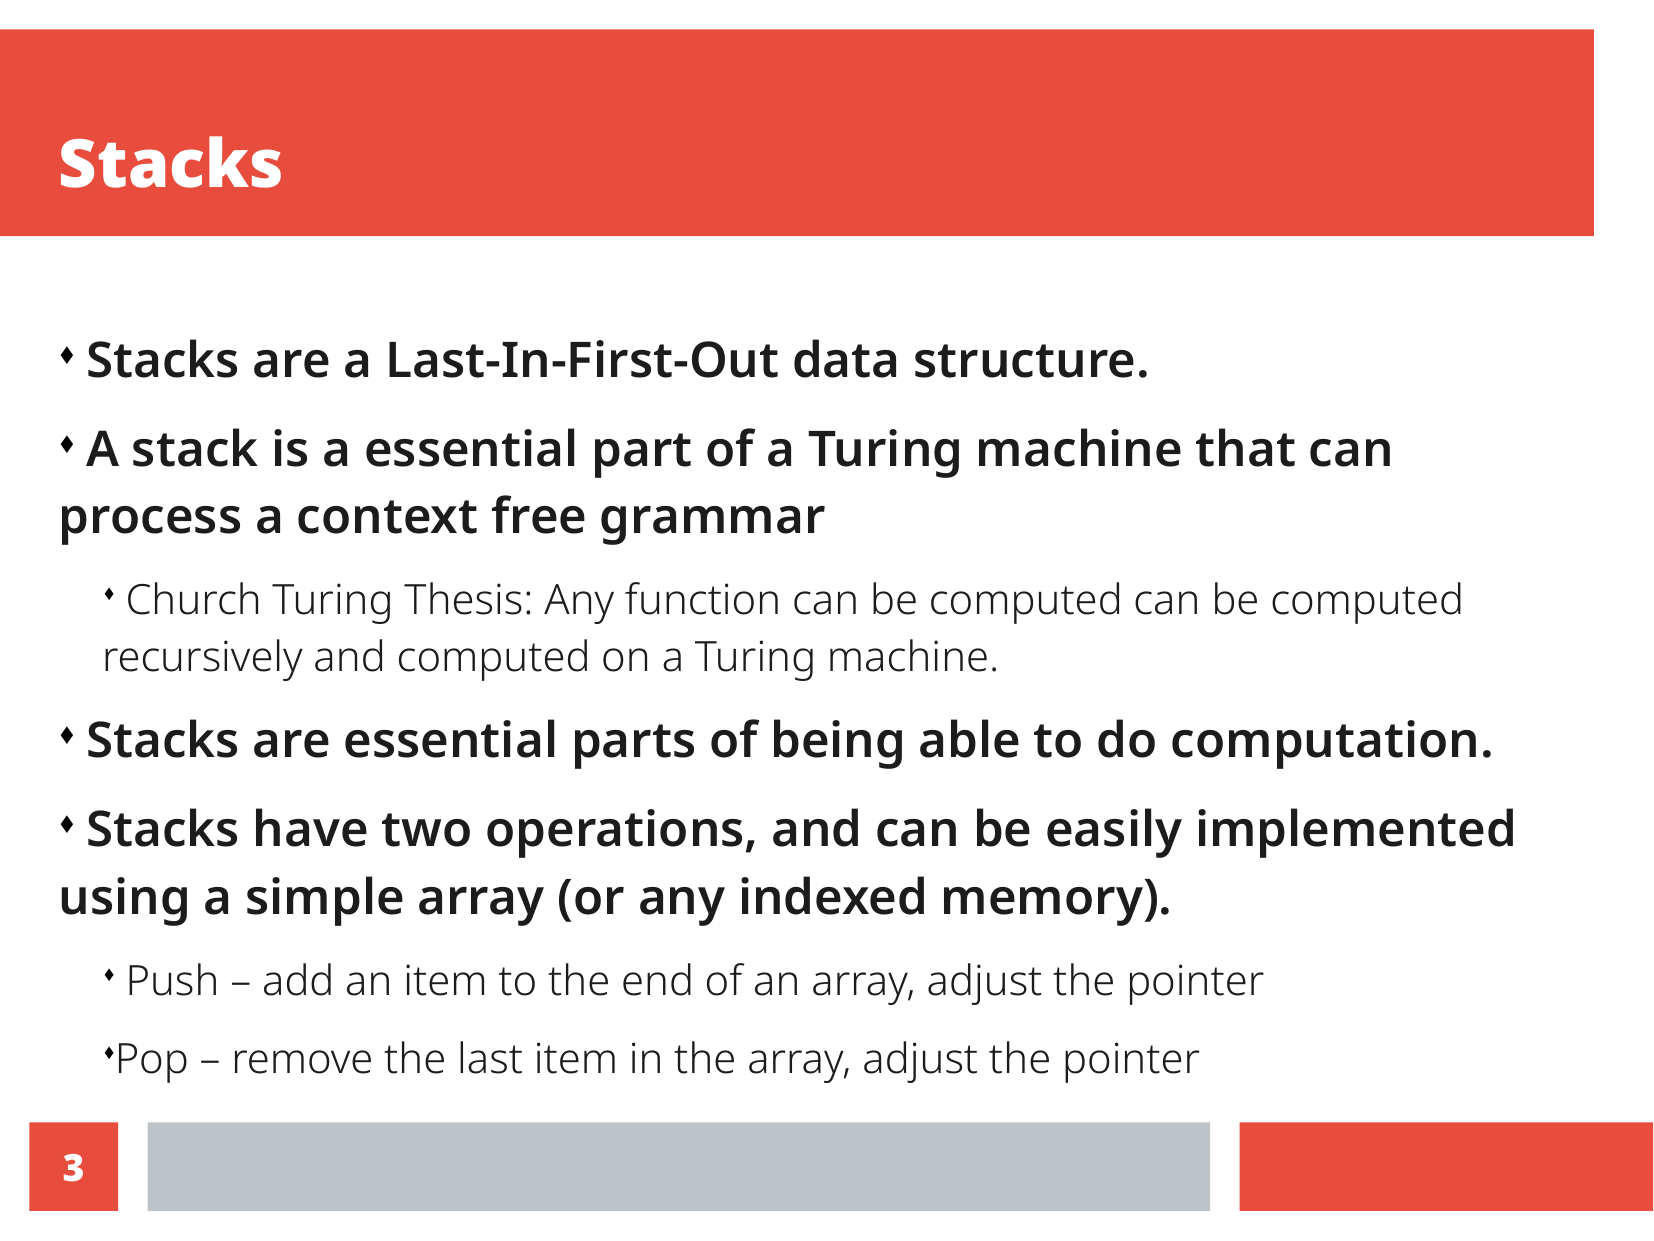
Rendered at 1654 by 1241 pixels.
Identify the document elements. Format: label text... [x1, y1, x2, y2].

list Stacks are a Last-In-First-Out data structure. A stack is a essential part of a Turing machine that can process a context free grammar Church Turing Thesis: Any function can be computed can be computed recursively and computed on a Turing machine. Stacks are essential parts of being able to do computation. Stacks have two operations, and can be easily implemented using a simple array (or any indexed memory). Push – add an item to the end of an array, adjust the pointer Pop – remove the last item in the array, adjust the pointer [58, 324, 1565, 1093]
title Stacks [58, 59, 1594, 207]
